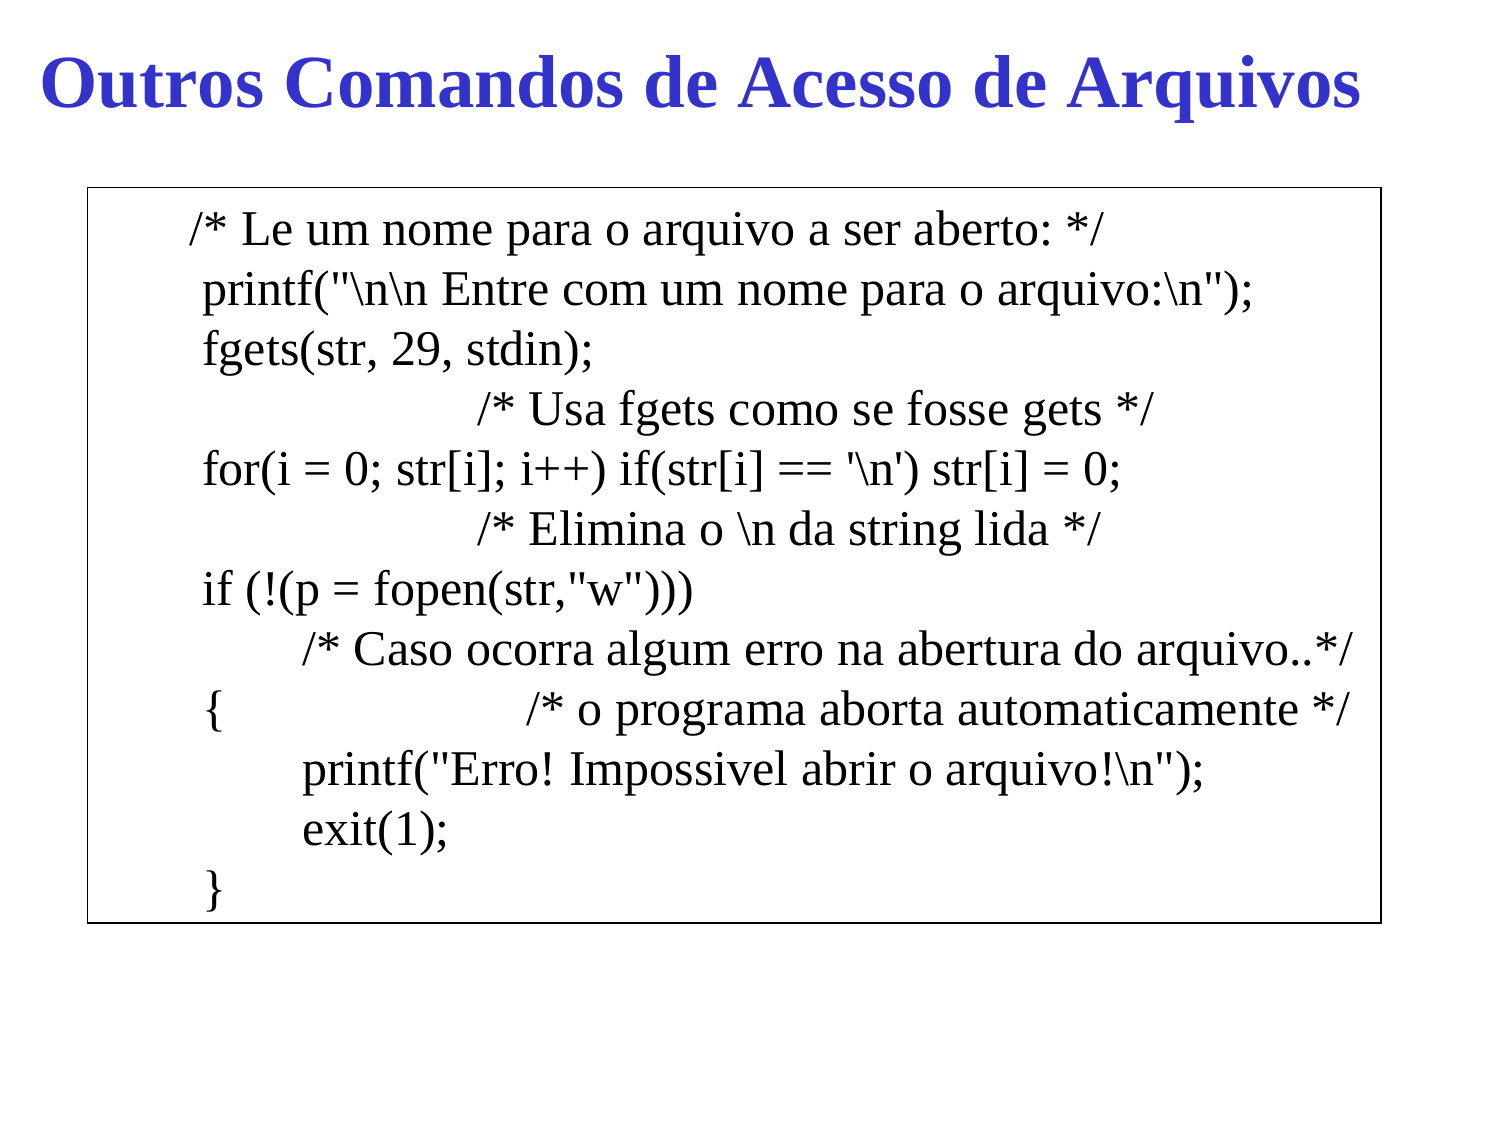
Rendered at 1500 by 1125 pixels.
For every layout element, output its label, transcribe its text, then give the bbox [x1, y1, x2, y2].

text_box Outros Comandos de Acesso de Arquivos [24, 24, 1379, 131]
text_box /* Le um nome para o arquivo a ser aberto: */ printf("\n\n Entre com um nome para o arquivo:\n"); fgets(str, 29, stdin); /* Usa fgets como se fosse gets */ for(i = 0; str[i]; i++) if(str[i] == '\n') str[i] = 0; /* Elimina o \n da string lida */ if (!(p = fopen(str,"w"))) /* Caso ocorra algum erro na abertura do arquivo..*/ { /* o programa aborta automaticamente */ printf("Erro! Impossivel abrir o arquivo!\n"); exit(1); } [87, 187, 1382, 923]
